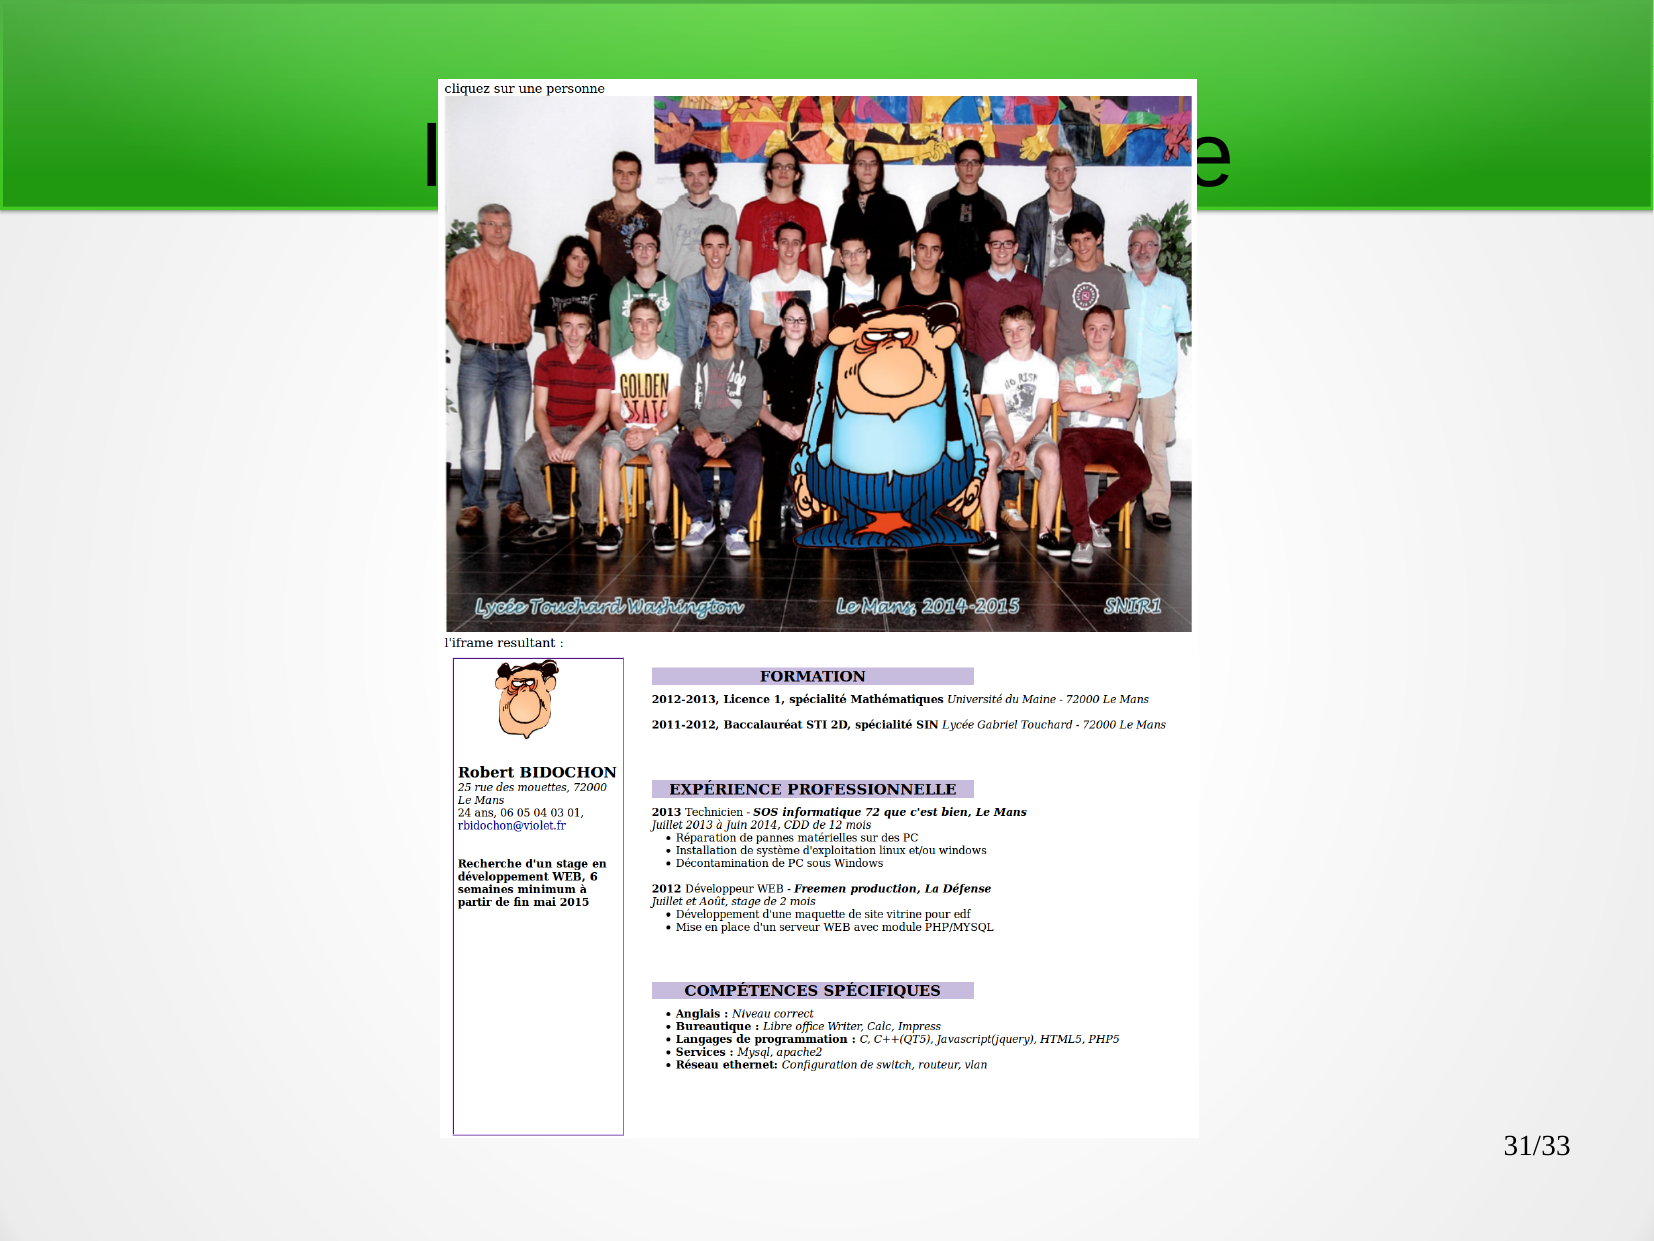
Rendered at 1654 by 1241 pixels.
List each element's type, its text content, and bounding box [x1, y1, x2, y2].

title Imagemap et iframe [1197, 99, 1534, 314]
title Imagemap et iframe [121, 99, 438, 314]
picture [438, 79, 1199, 1138]
